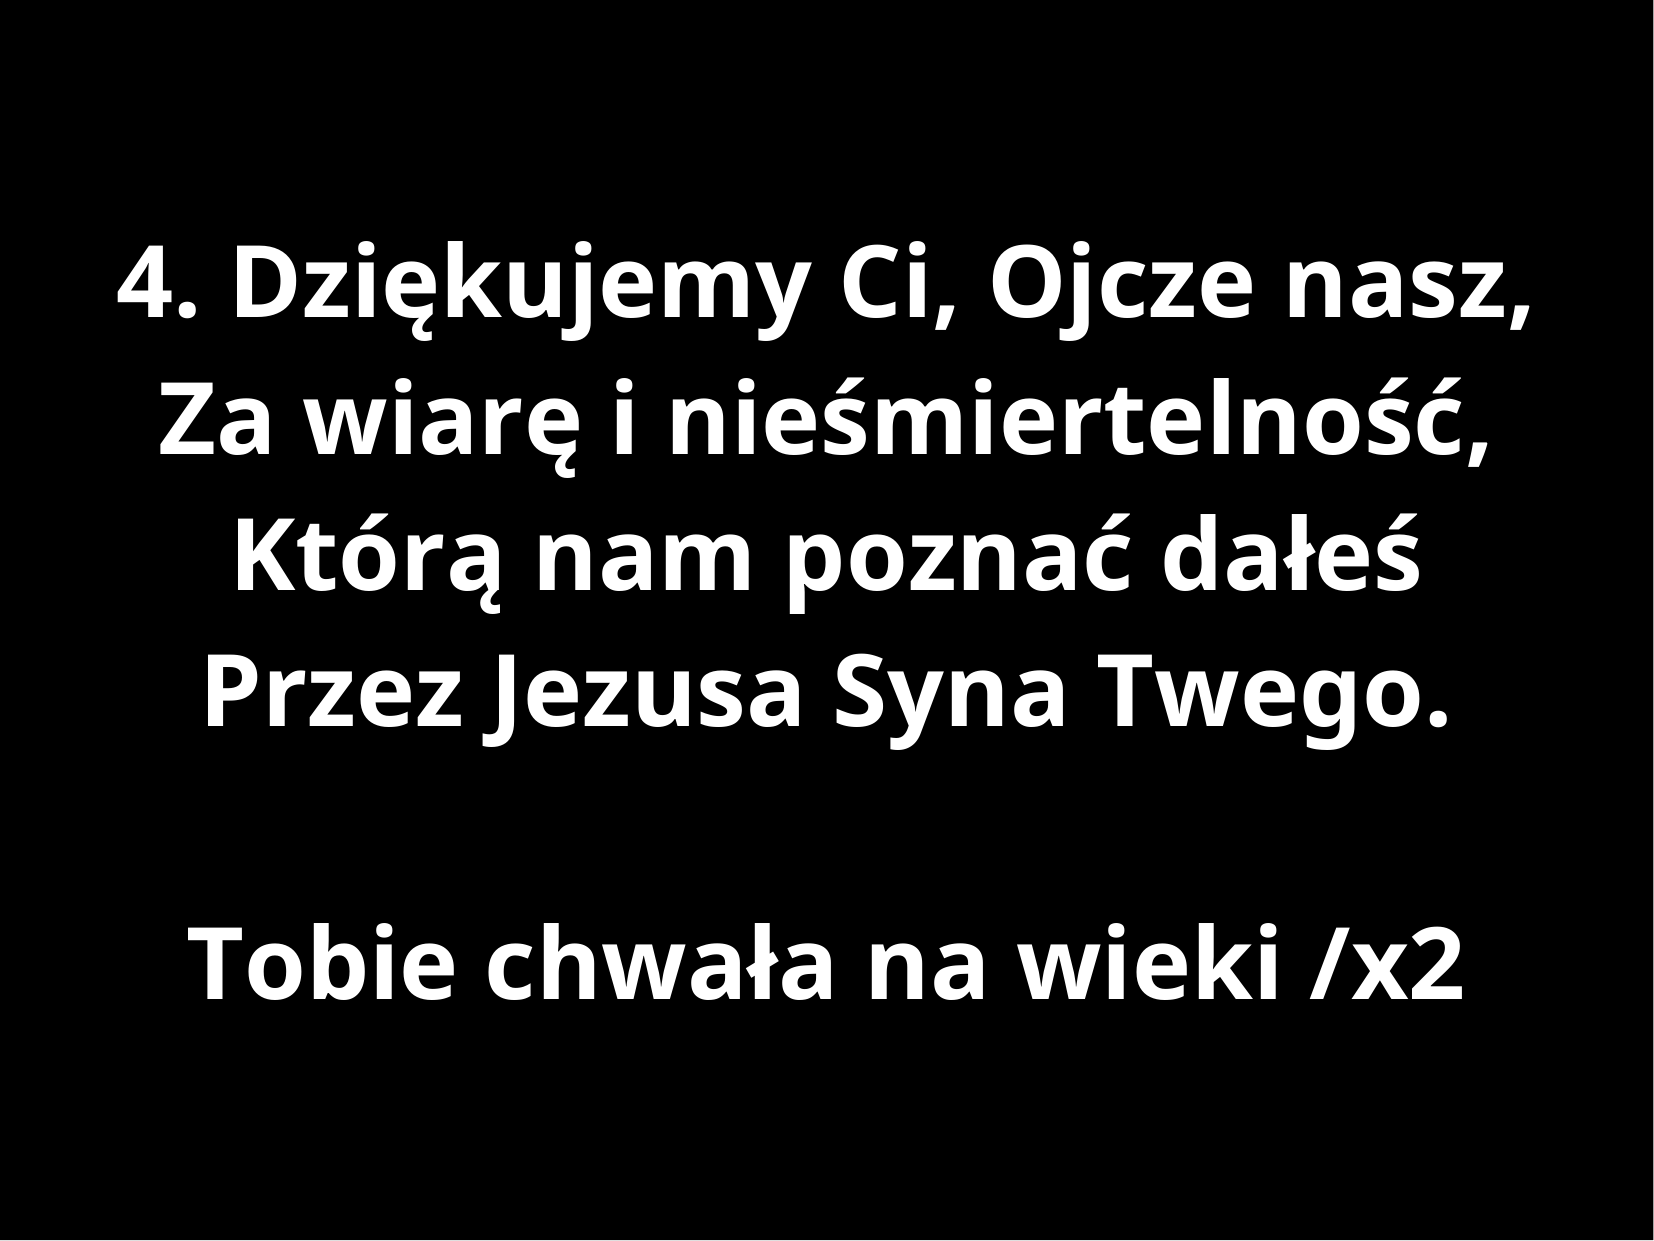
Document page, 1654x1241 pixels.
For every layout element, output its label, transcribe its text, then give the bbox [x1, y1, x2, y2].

title 4. Dziękujemy Ci, Ojcze nasz, Za wiarę i nieśmiertelność, Którą nam poznać dałeś Przez Jezusa Syna Twego. Tobie chwała na wieki /x2 [0, 0, 1654, 1241]
